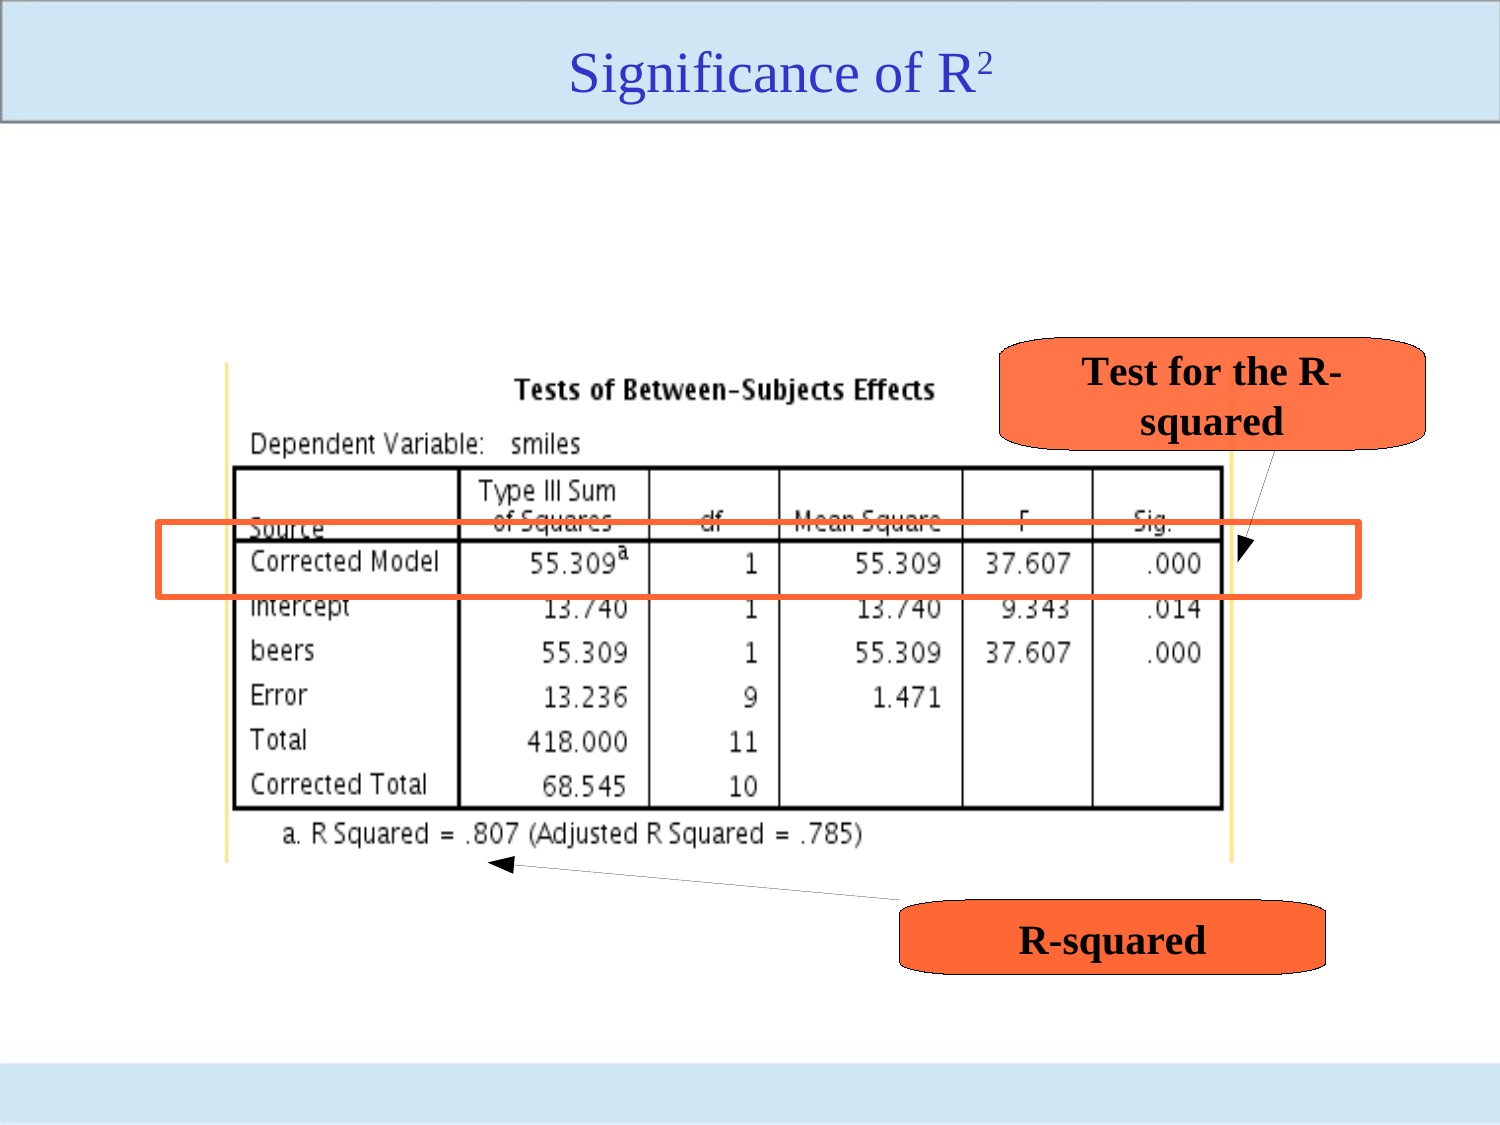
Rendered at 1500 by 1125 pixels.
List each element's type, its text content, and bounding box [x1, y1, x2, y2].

title Significance of R2 [249, 21, 1313, 117]
text_box R-squared [899, 899, 1326, 975]
text_box Test for the R-squared [999, 337, 1426, 451]
picture [0, 0, 1500, 1125]
